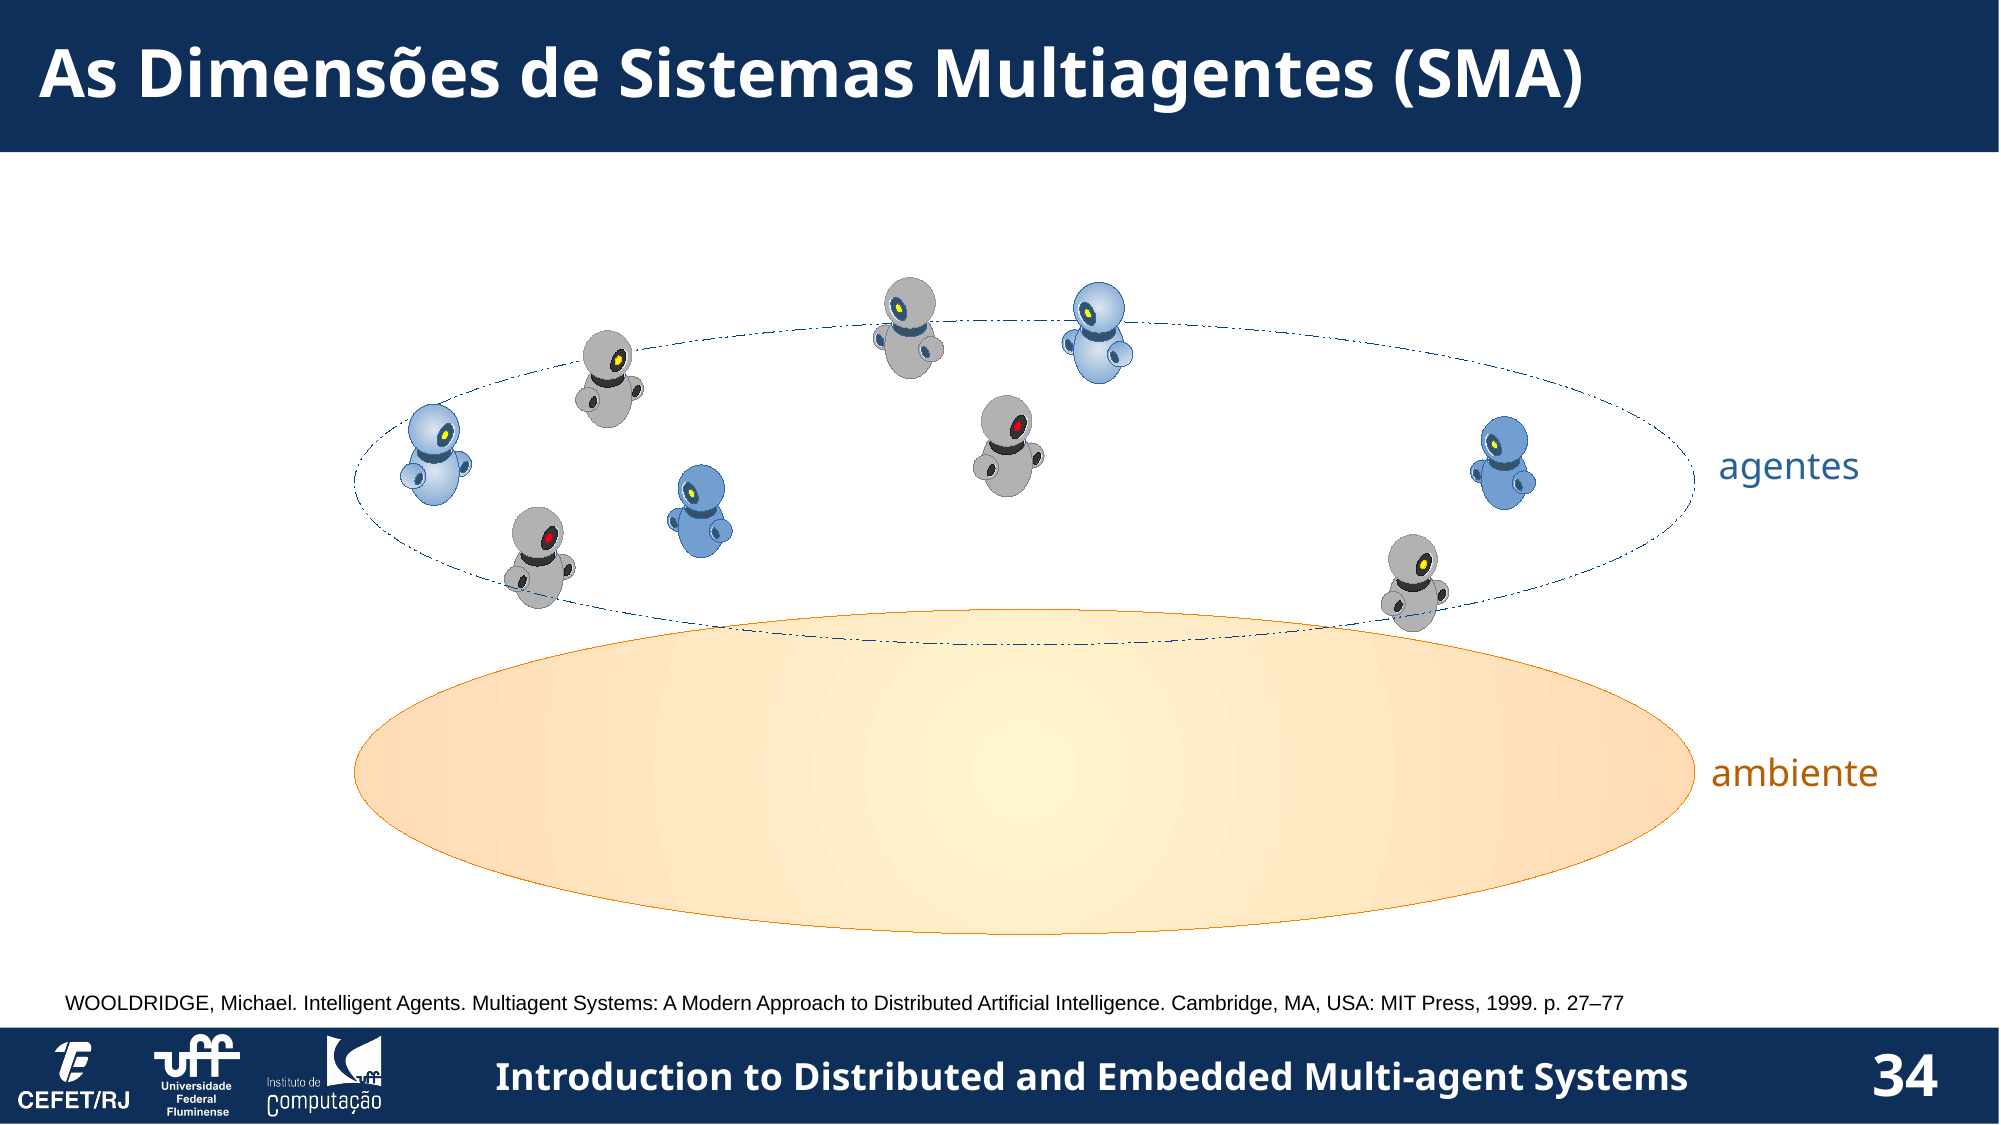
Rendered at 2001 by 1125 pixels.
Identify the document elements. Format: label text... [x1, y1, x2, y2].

text_box [1381, 534, 1449, 632]
text_box [504, 507, 576, 609]
text_box [400, 404, 472, 506]
picture [153, 1033, 241, 1121]
text_box [575, 330, 644, 428]
text_box ambiente [1618, 741, 1973, 802]
text_box As Dimensões de Sistemas Multiagentes (SMA) [25, 23, 1999, 119]
picture [18, 1021, 129, 1125]
picture [265, 1033, 383, 1117]
text_box [667, 464, 733, 558]
text_box [1061, 282, 1133, 384]
text_box agentes [1612, 434, 1967, 495]
text_box [354, 609, 1684, 935]
text_box WOOLDRIDGE, Michael. Intelligent Agents. Multiagent Systems: A Modern Approach to Distributed Artificial Intelligence. Cambridge, MA, USA: MIT Press, 1999. p. 27–77 [50, 982, 1969, 1023]
text_box [1470, 416, 1536, 510]
text_box [973, 395, 1045, 497]
text_box [873, 277, 944, 379]
